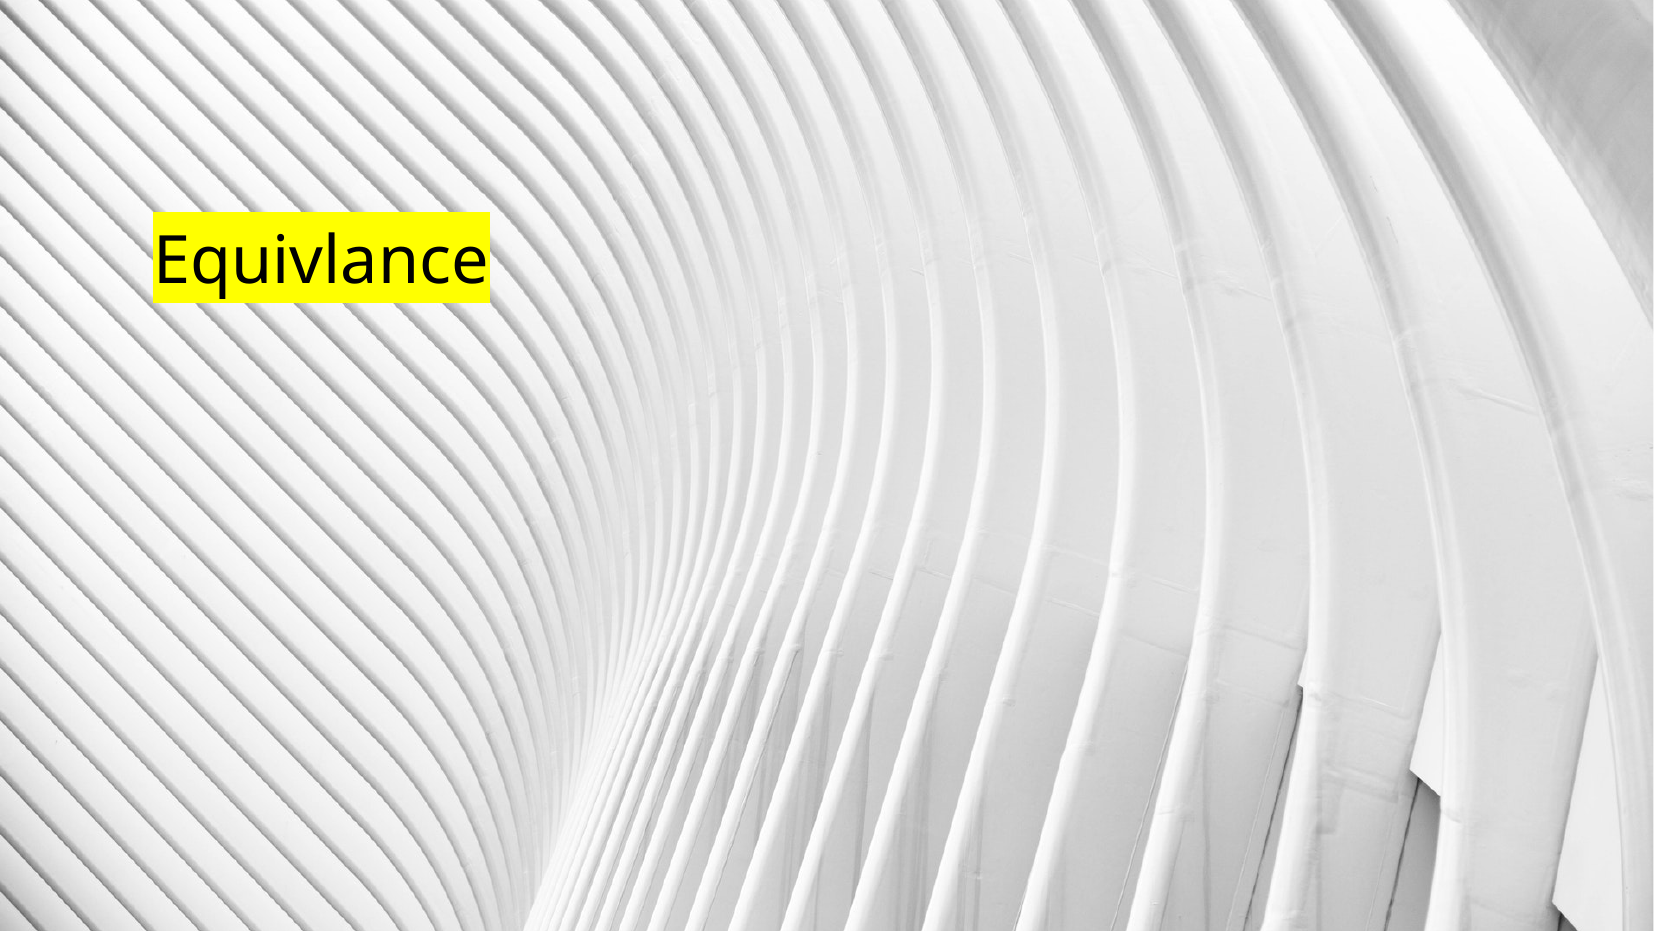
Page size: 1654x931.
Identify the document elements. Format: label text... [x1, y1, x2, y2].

picture [0, 0, 1654, 931]
list Equivlance [82, 217, 1571, 839]
